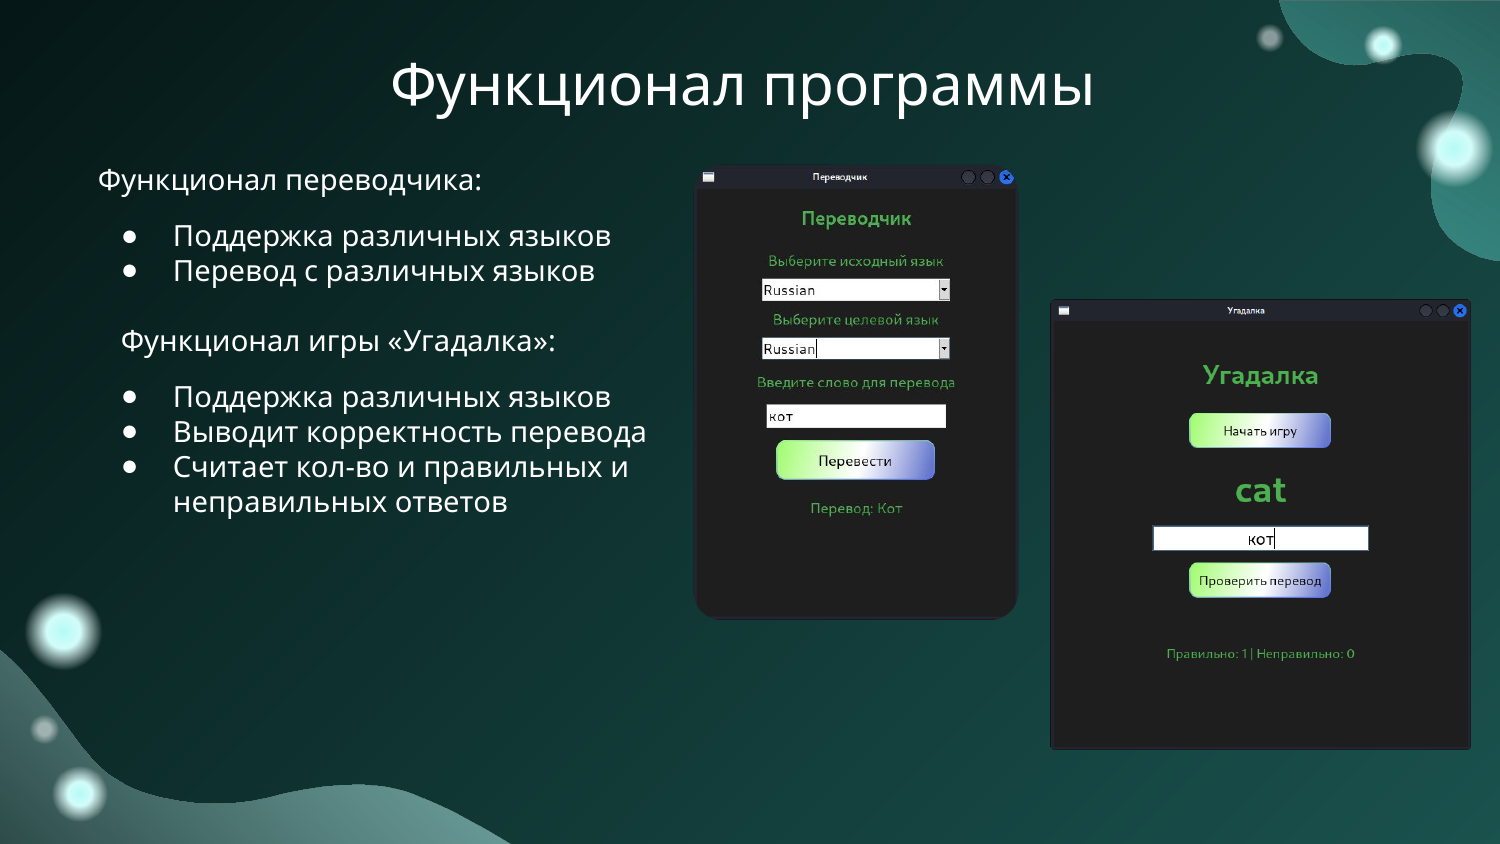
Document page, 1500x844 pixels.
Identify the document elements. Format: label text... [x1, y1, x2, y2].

picture [1050, 299, 1471, 751]
text_box Функционал переводчика: Поддержка различных языков Перевод с различных языков Функционал игры «Угадалка»: Поддержка различных языков Выводит корректность перевода Считает кол-во и правильных и неправильных ответов [82, 146, 666, 796]
text_box [693, 164, 1019, 621]
title Функционал программы [375, 32, 1163, 132]
